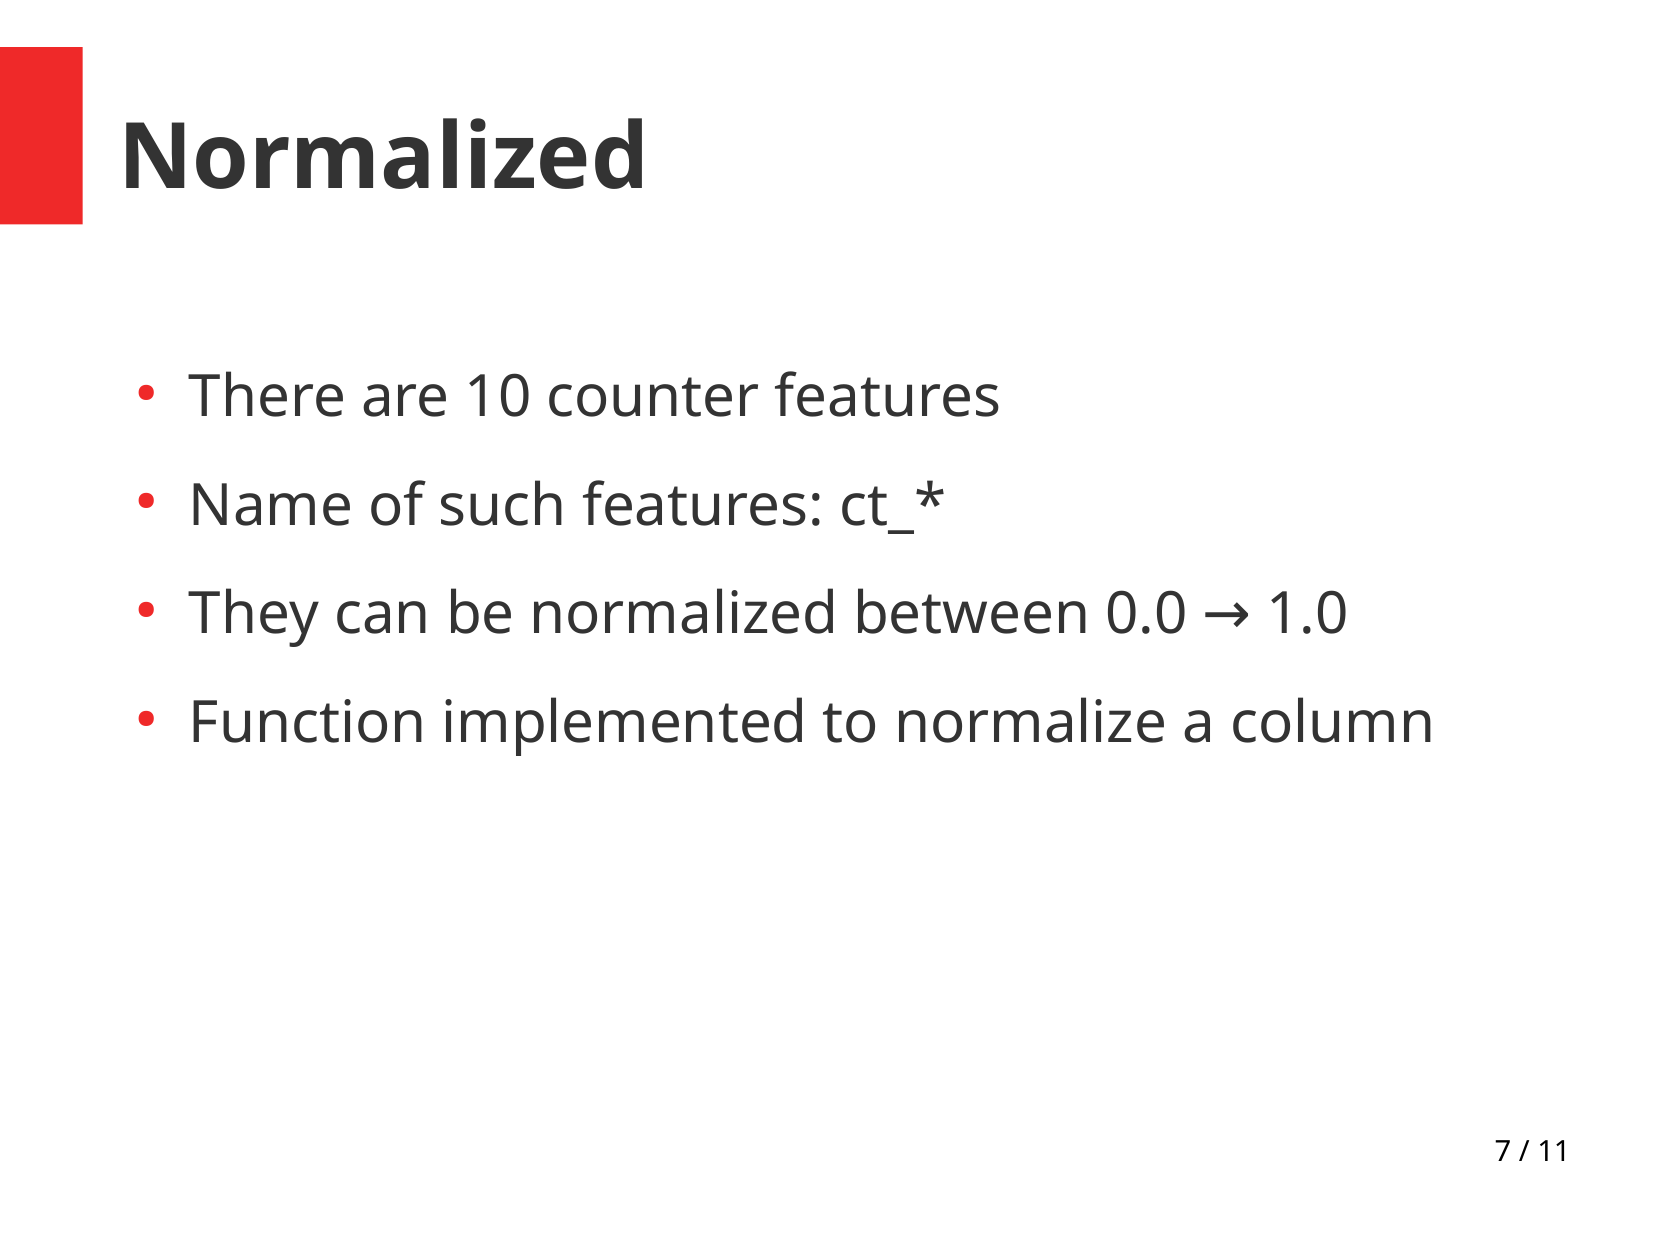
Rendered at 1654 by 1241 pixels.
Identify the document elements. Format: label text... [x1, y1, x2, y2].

list There are 10 counter features Name of such features: ct_* They can be normalized between 0.0 → 1.0 Function implemented to normalize a column [118, 354, 1536, 1074]
title Normalized [118, 49, 1571, 257]
